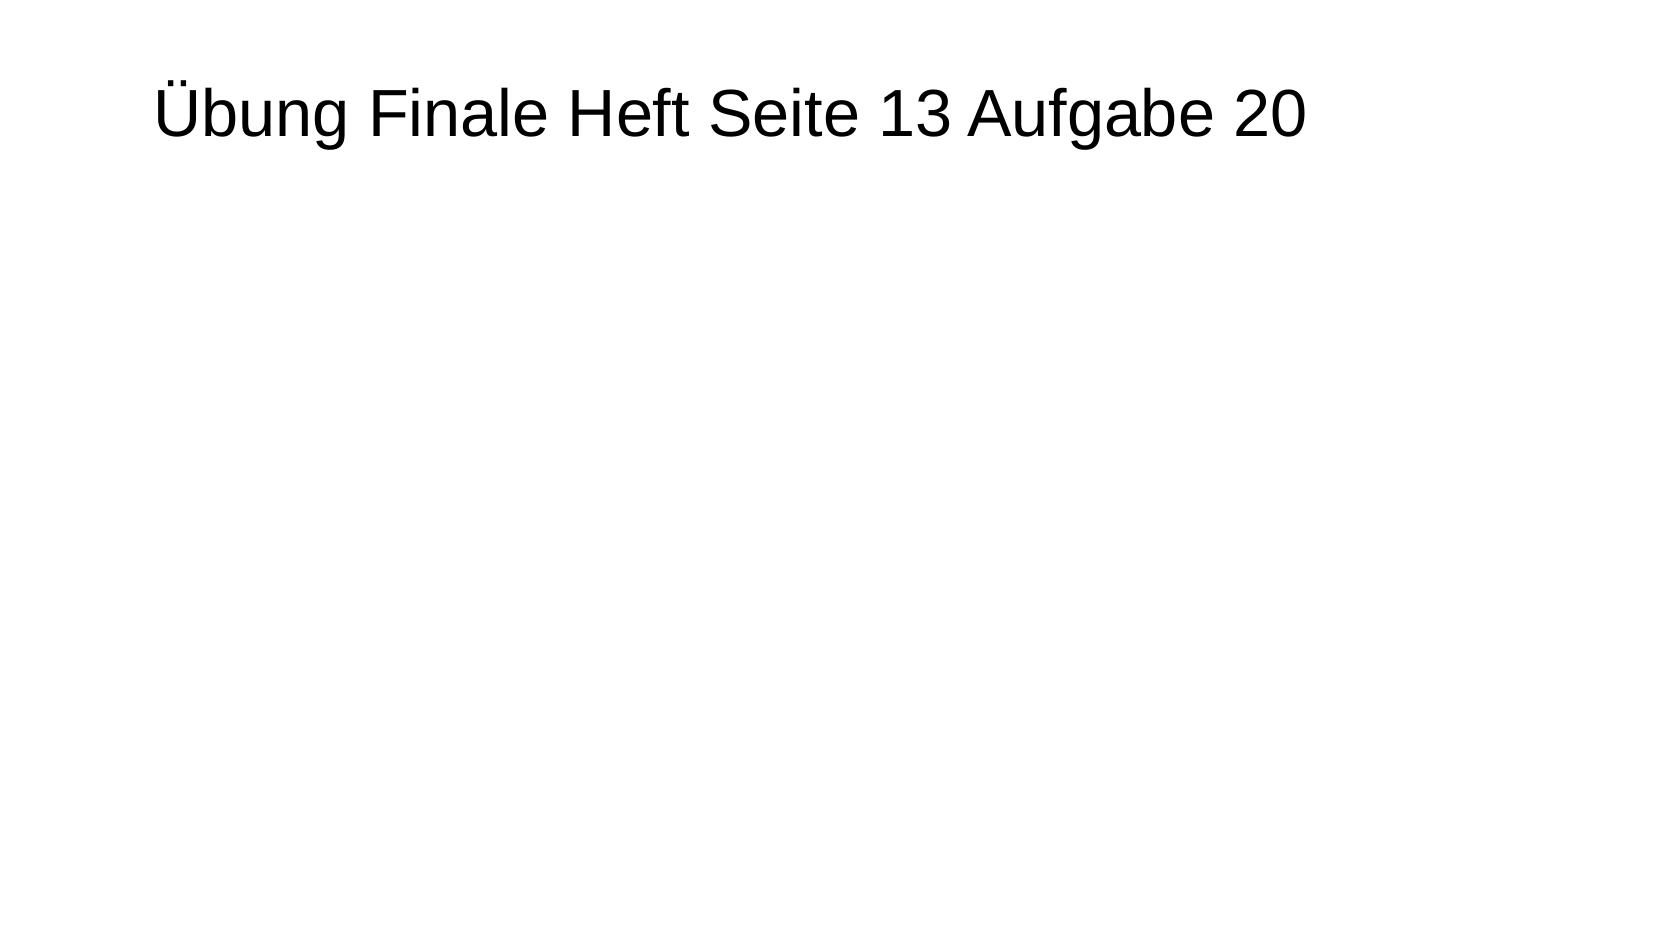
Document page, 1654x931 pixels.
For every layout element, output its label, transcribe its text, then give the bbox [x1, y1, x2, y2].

list Übung Finale Heft Seite 13 Aufgabe 20 [82, 76, 1571, 251]
